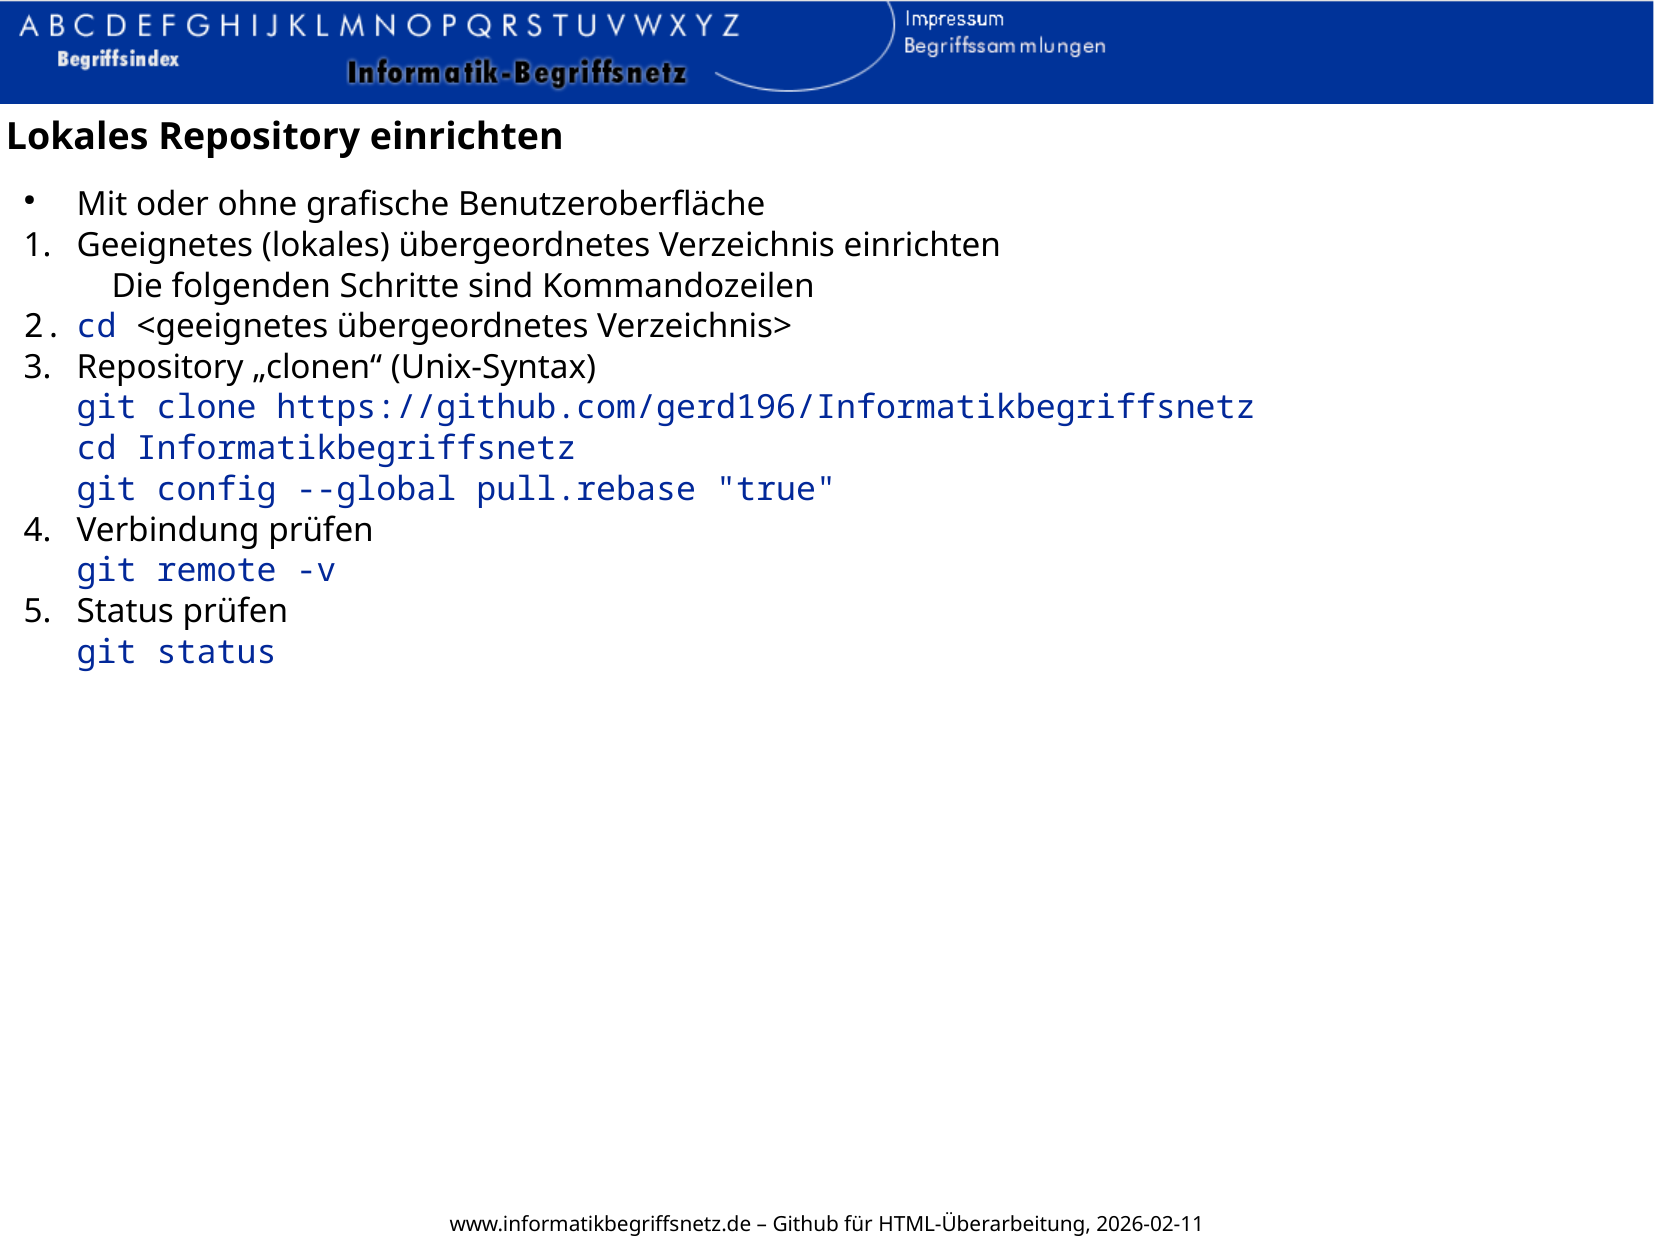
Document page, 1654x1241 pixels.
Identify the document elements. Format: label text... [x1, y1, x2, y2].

list Mit oder ohne grafische Benutzeroberfläche Geeignetes (lokales) übergeordnetes Verzeichnis einrichten Die folgenden Schritte sind Kommandozeilen cd <geeignetes übergeordnetes Verzeichnis> Repository „clonen“ (Unix-Syntax) git clone https://github.com/gerd196/Informatikbegriffsnetz cd Informatikbegriffsnetz git config --global pull.rebase "true" Verbindung prüfen git remote -v Status prüfen git status [5, 183, 1648, 1208]
picture [0, 0, 1654, 104]
title Lokales Repository einrichten [5, 109, 1648, 175]
